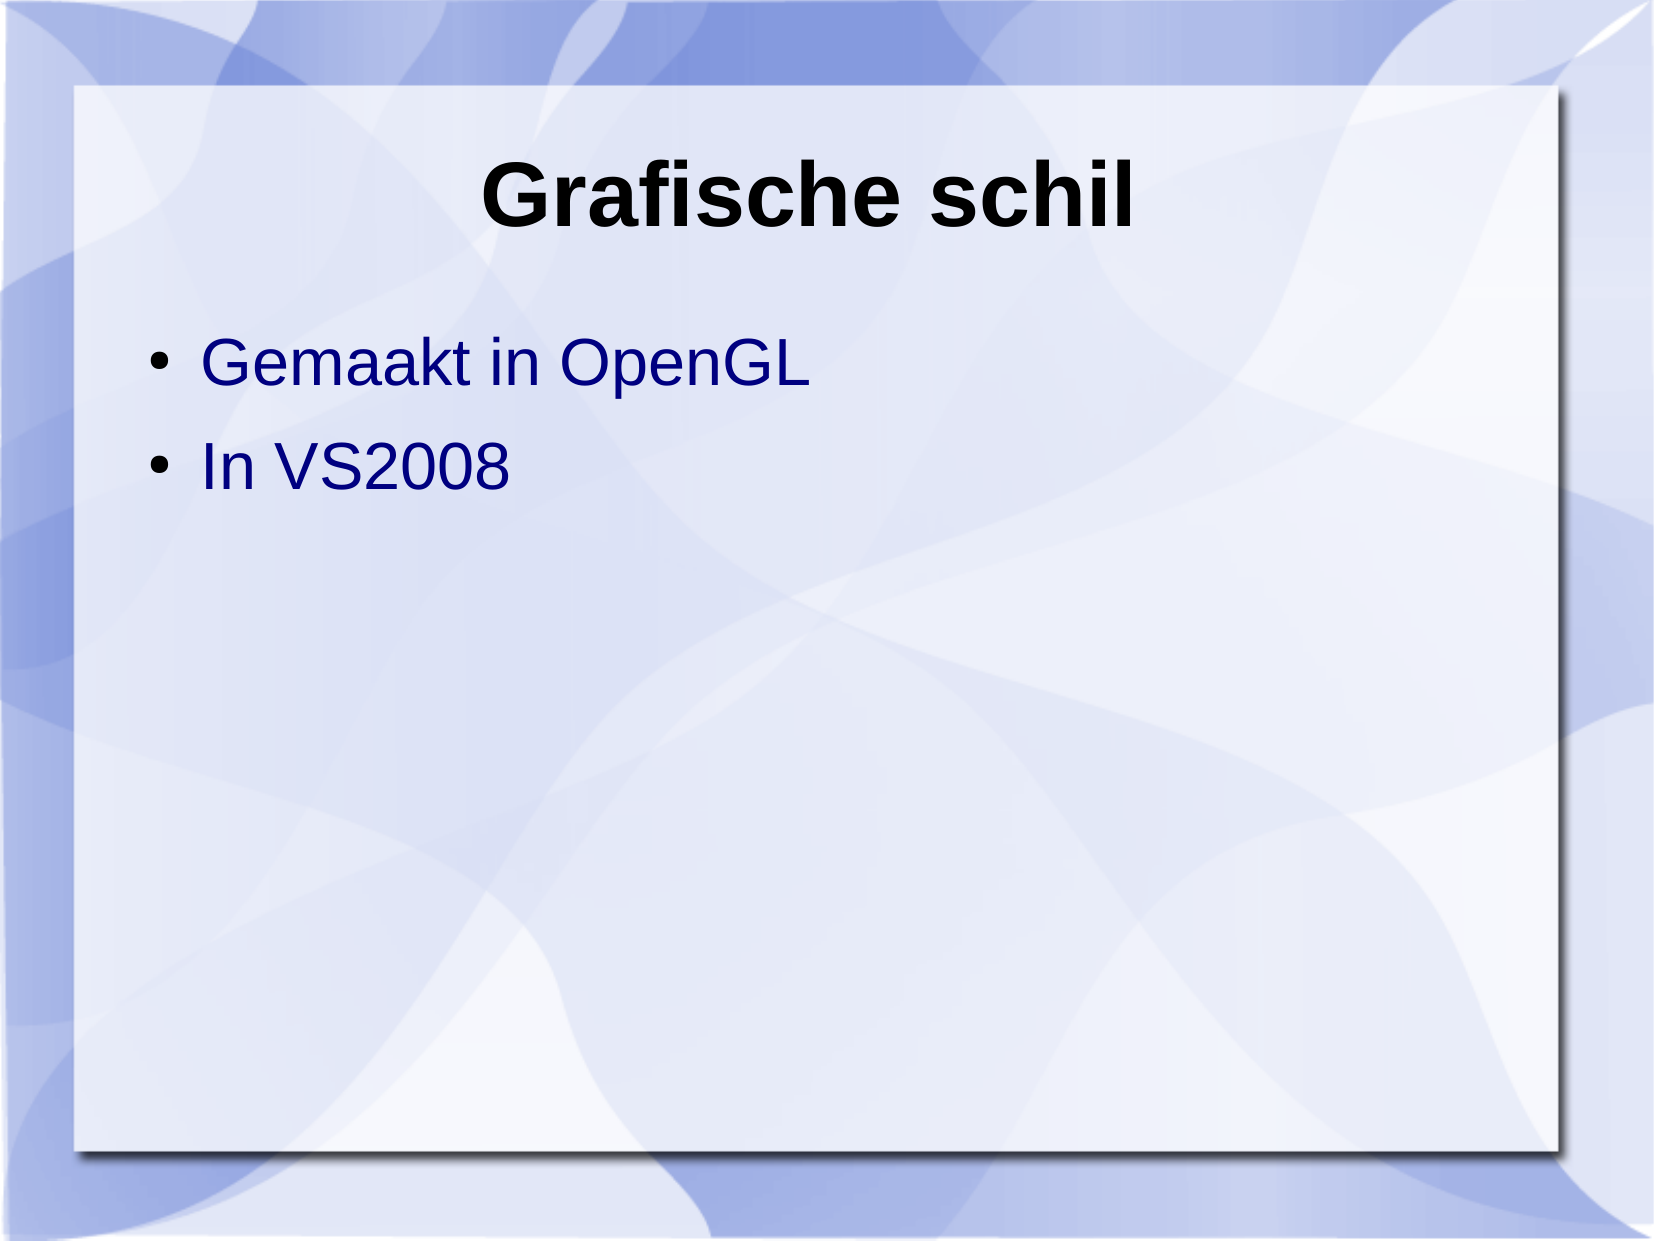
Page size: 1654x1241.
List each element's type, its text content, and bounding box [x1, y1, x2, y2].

list Gemaakt in OpenGL In VS2008 [129, 324, 1489, 1144]
title Grafische schil [82, 90, 1536, 298]
picture [0, 0, 1654, 1241]
